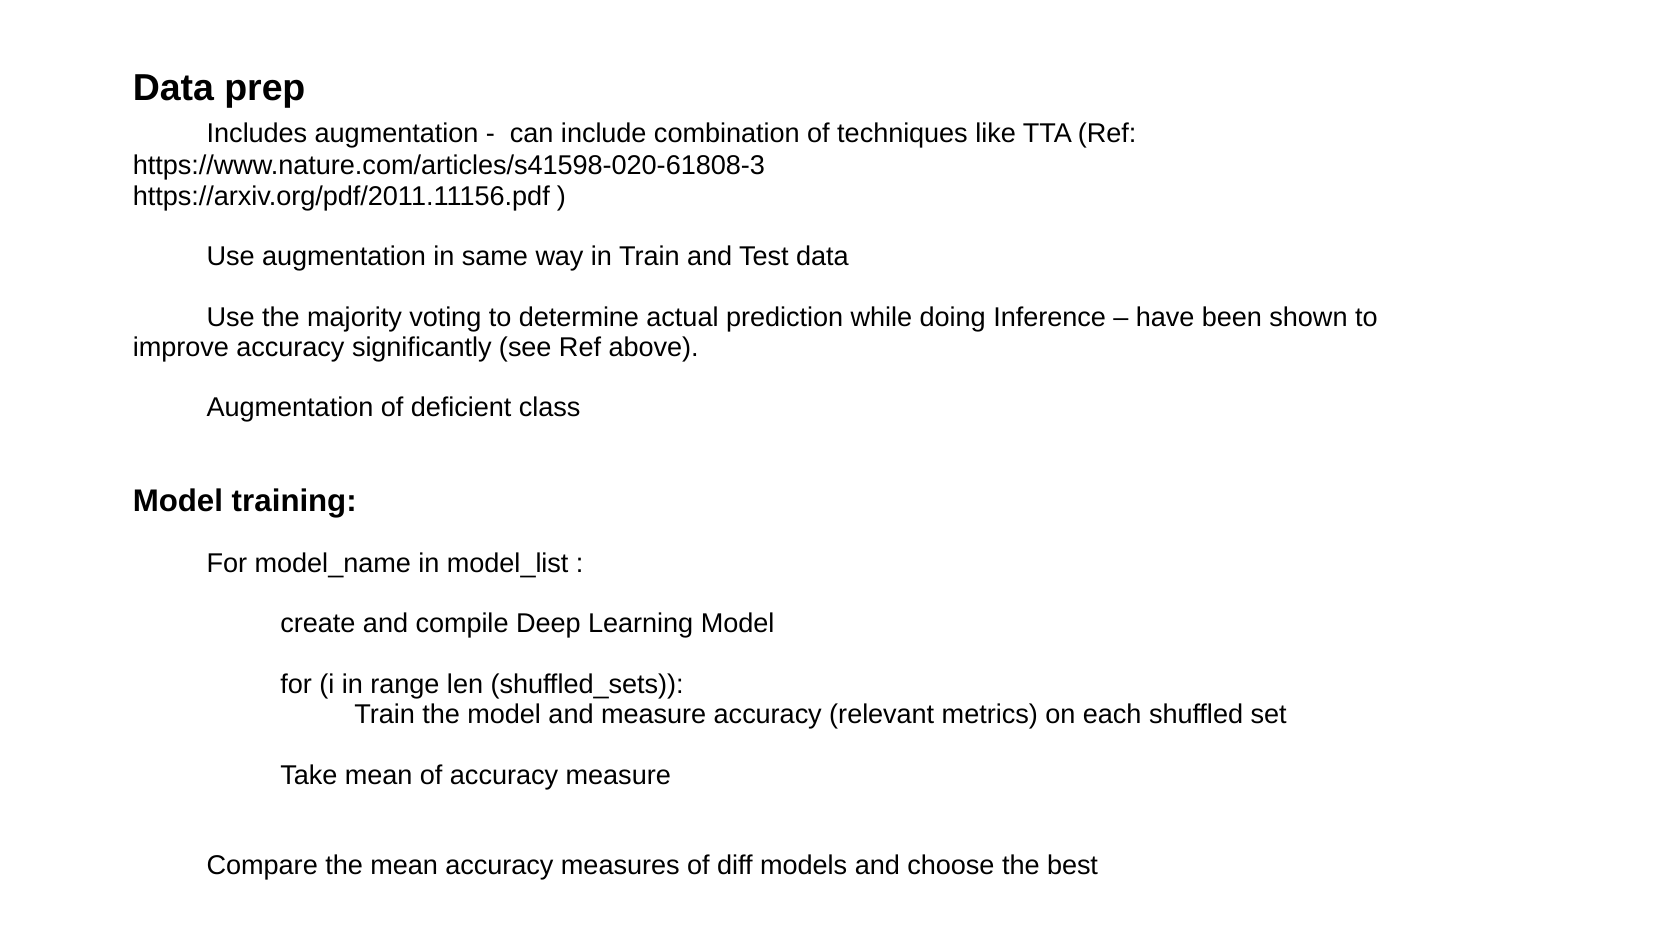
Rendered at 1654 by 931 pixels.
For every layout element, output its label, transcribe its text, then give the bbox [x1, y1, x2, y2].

text_box Data prep Includes augmentation - can include combination of techniques like TTA (Ref: https://www.nature.com/articles/s41598-020-61808-3 https://arxiv.org/pdf/2011.11156.pdf ) Use augmentation in same way in Train and Test data Use the majority voting to determine actual prediction while doing Inference – have been shown to improve accuracy significantly (see Ref above). Augmentation of deficient class Model training: For model_name in model_list : create and compile Deep Learning Model for (i in range len (shuffled_sets)): Train the model and measure accuracy (relevant metrics) on each shuffled set Take mean of accuracy measure Compare the mean accuracy measures of diff models and choose the best [118, 59, 1477, 931]
